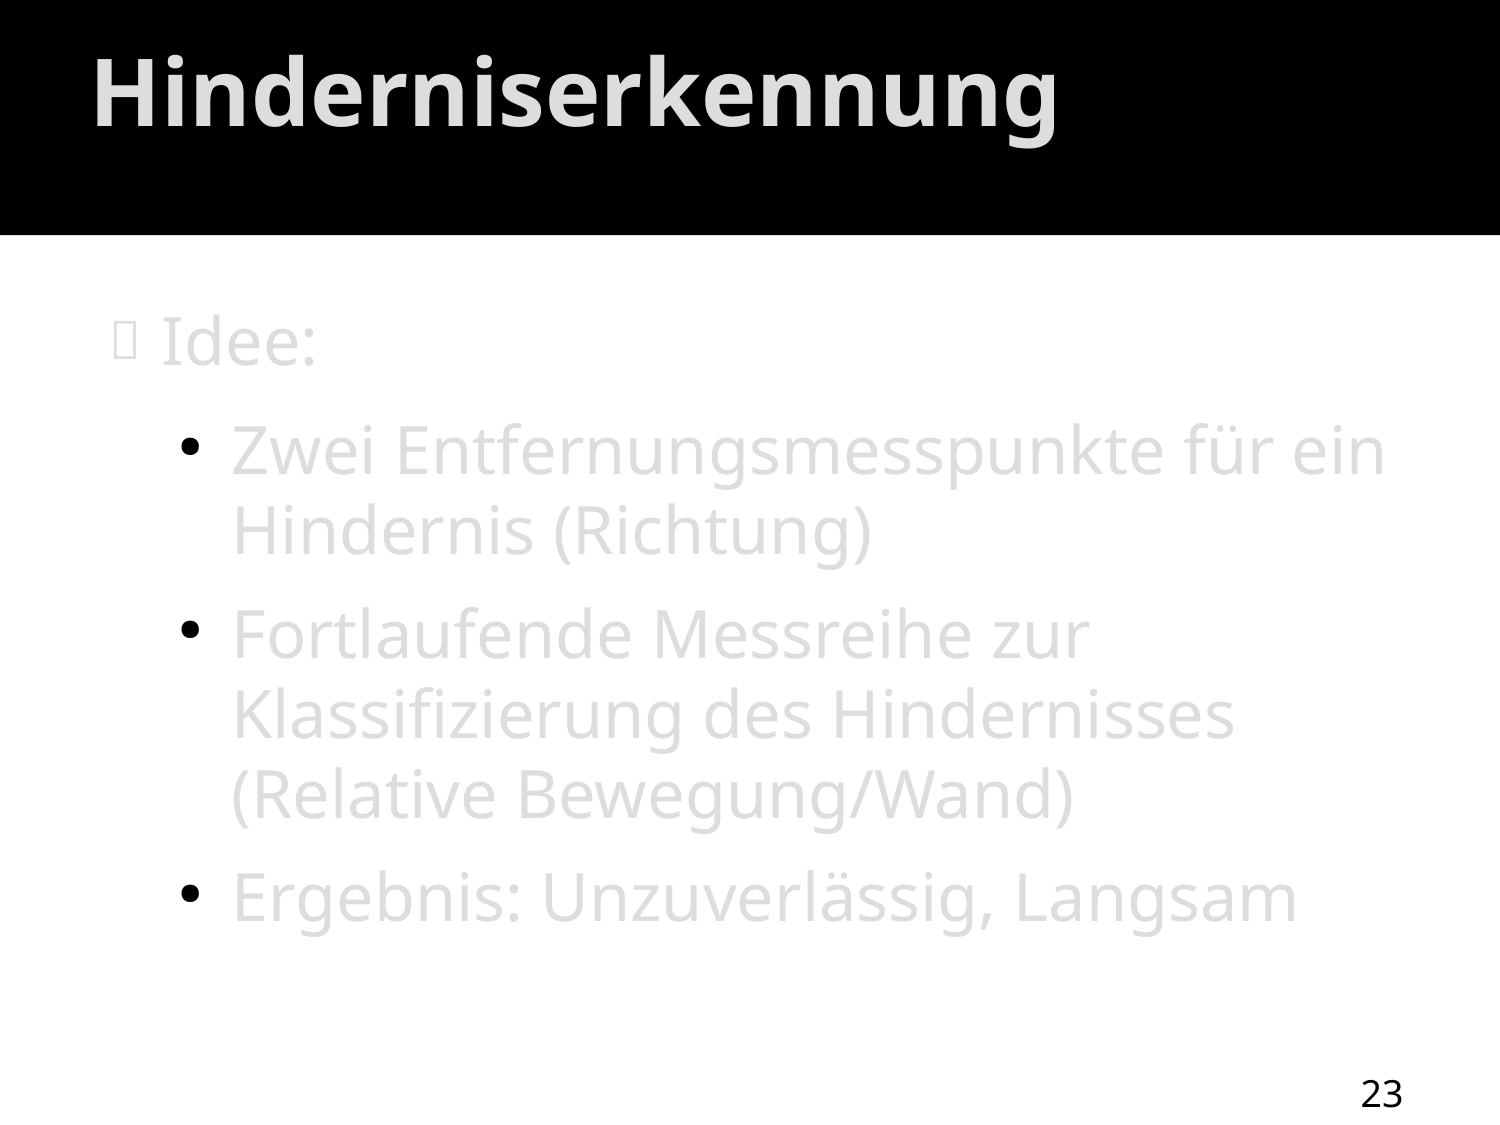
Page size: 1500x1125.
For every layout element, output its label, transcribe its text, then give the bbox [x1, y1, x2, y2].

list Idee: Zwei Entfernungsmesspunkte für ein Hindernis (Richtung) Fortlaufende Messreihe zur Klassifizierung des Hindernisses (Relative Bewegung/Wand) Ergebnis: Unzuverlässig, Langsam [75, 291, 1425, 1050]
title Hinderniserkennung [75, 25, 1425, 231]
slide_number <Nummer> [1345, 1062, 1467, 1108]
